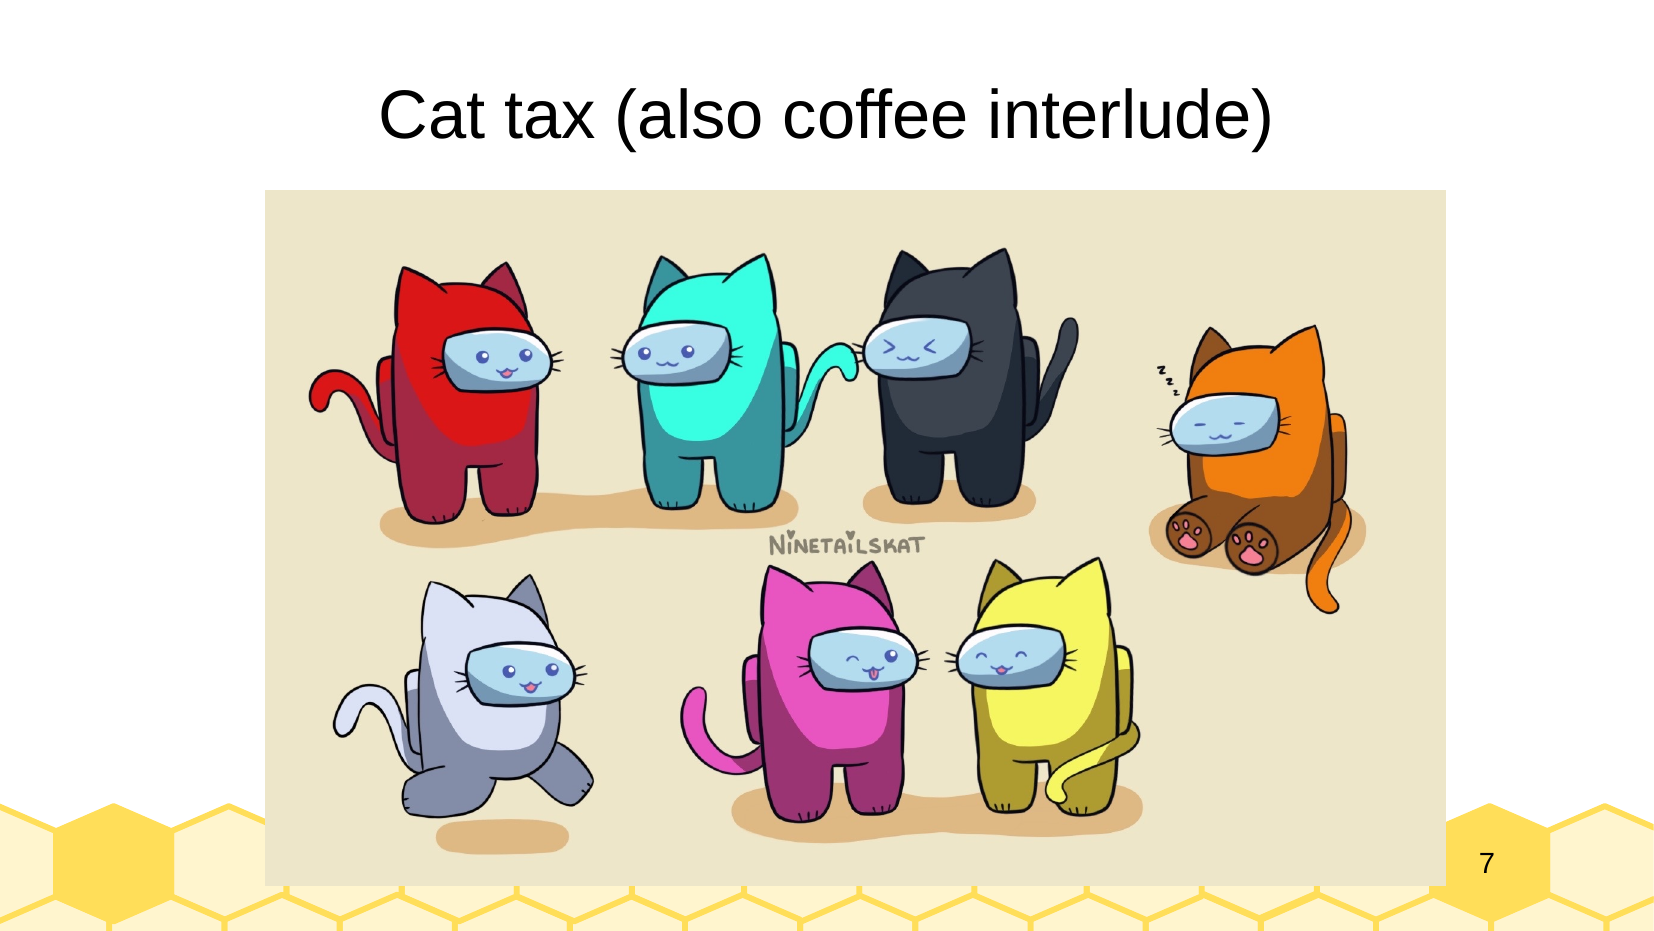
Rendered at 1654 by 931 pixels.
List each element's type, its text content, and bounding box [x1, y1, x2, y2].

picture [265, 190, 1446, 886]
title Cat tax (also coffee interlude) [82, 37, 1571, 193]
